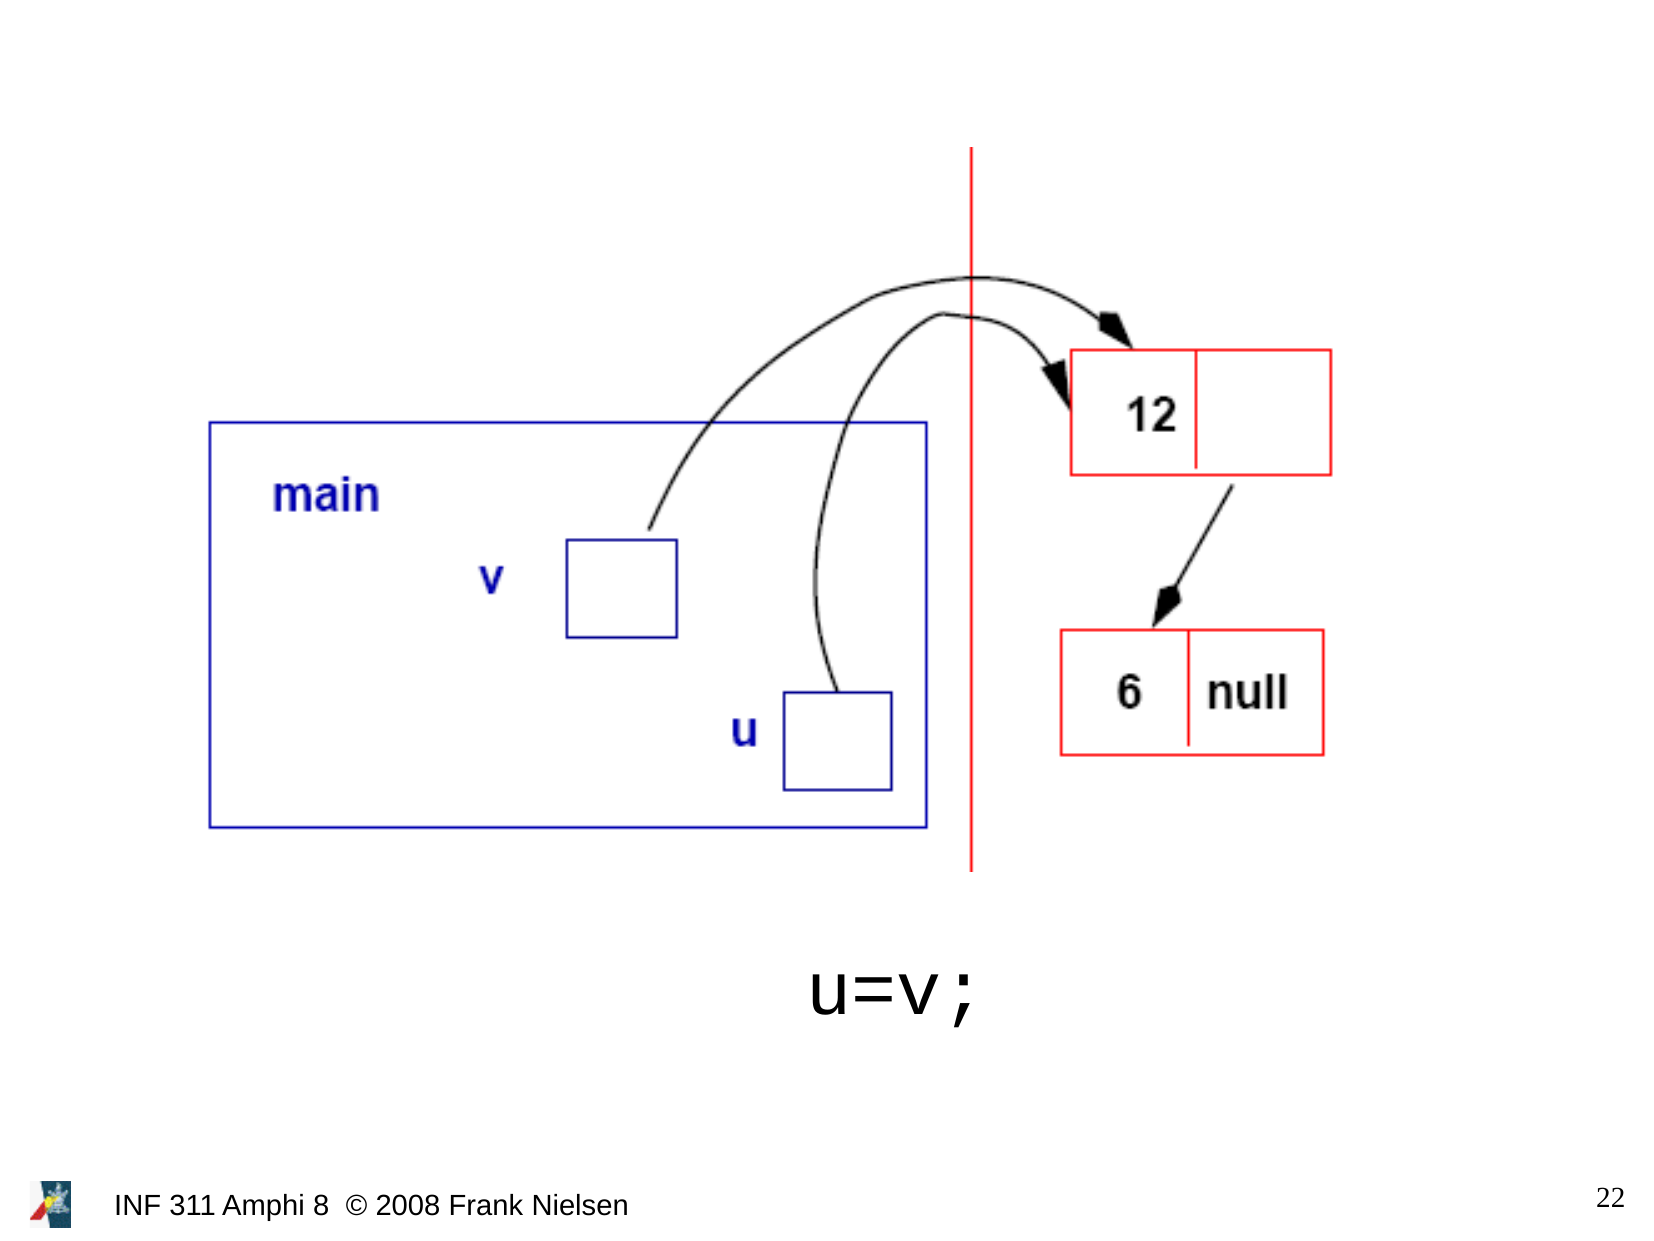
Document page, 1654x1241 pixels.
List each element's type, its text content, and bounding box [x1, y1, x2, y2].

picture [147, 147, 1565, 872]
text_box u=v; [791, 944, 1176, 1045]
picture [29, 1181, 71, 1228]
